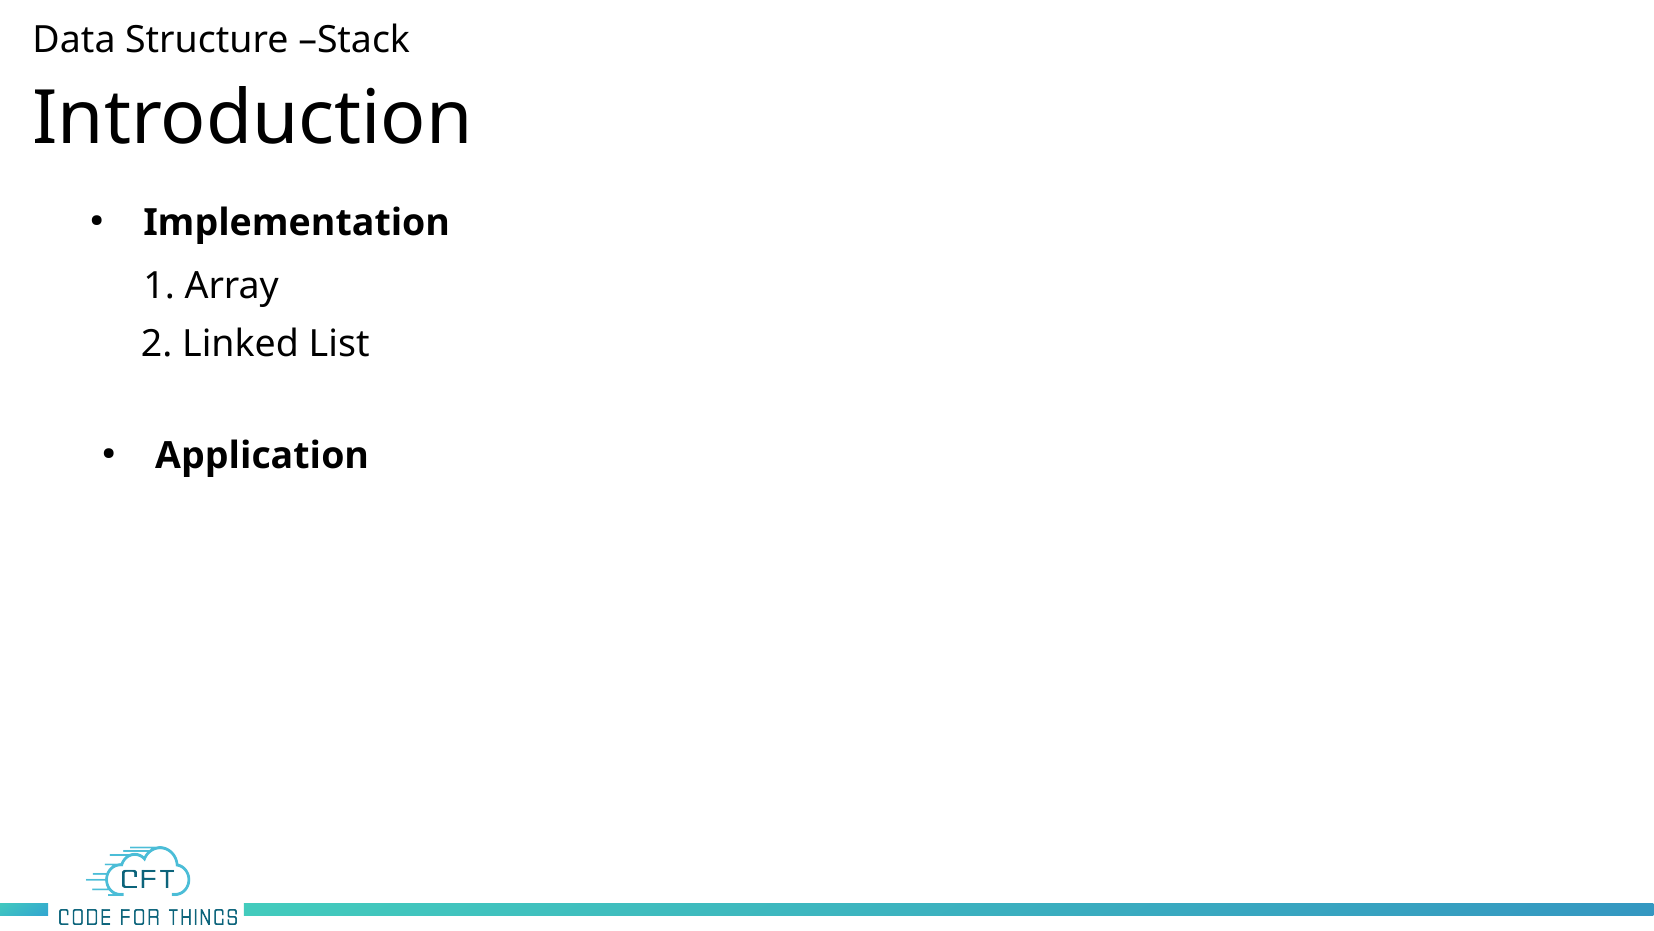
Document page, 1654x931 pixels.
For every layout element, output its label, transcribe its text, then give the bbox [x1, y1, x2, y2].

text_box Implementation [57, 188, 674, 257]
title Data Structure –Stack Introduction [32, 12, 1184, 166]
picture [59, 846, 237, 925]
text_box 2. Linked List [55, 309, 671, 378]
text_box 1. Array [57, 257, 674, 320]
text_box Application [69, 421, 686, 491]
